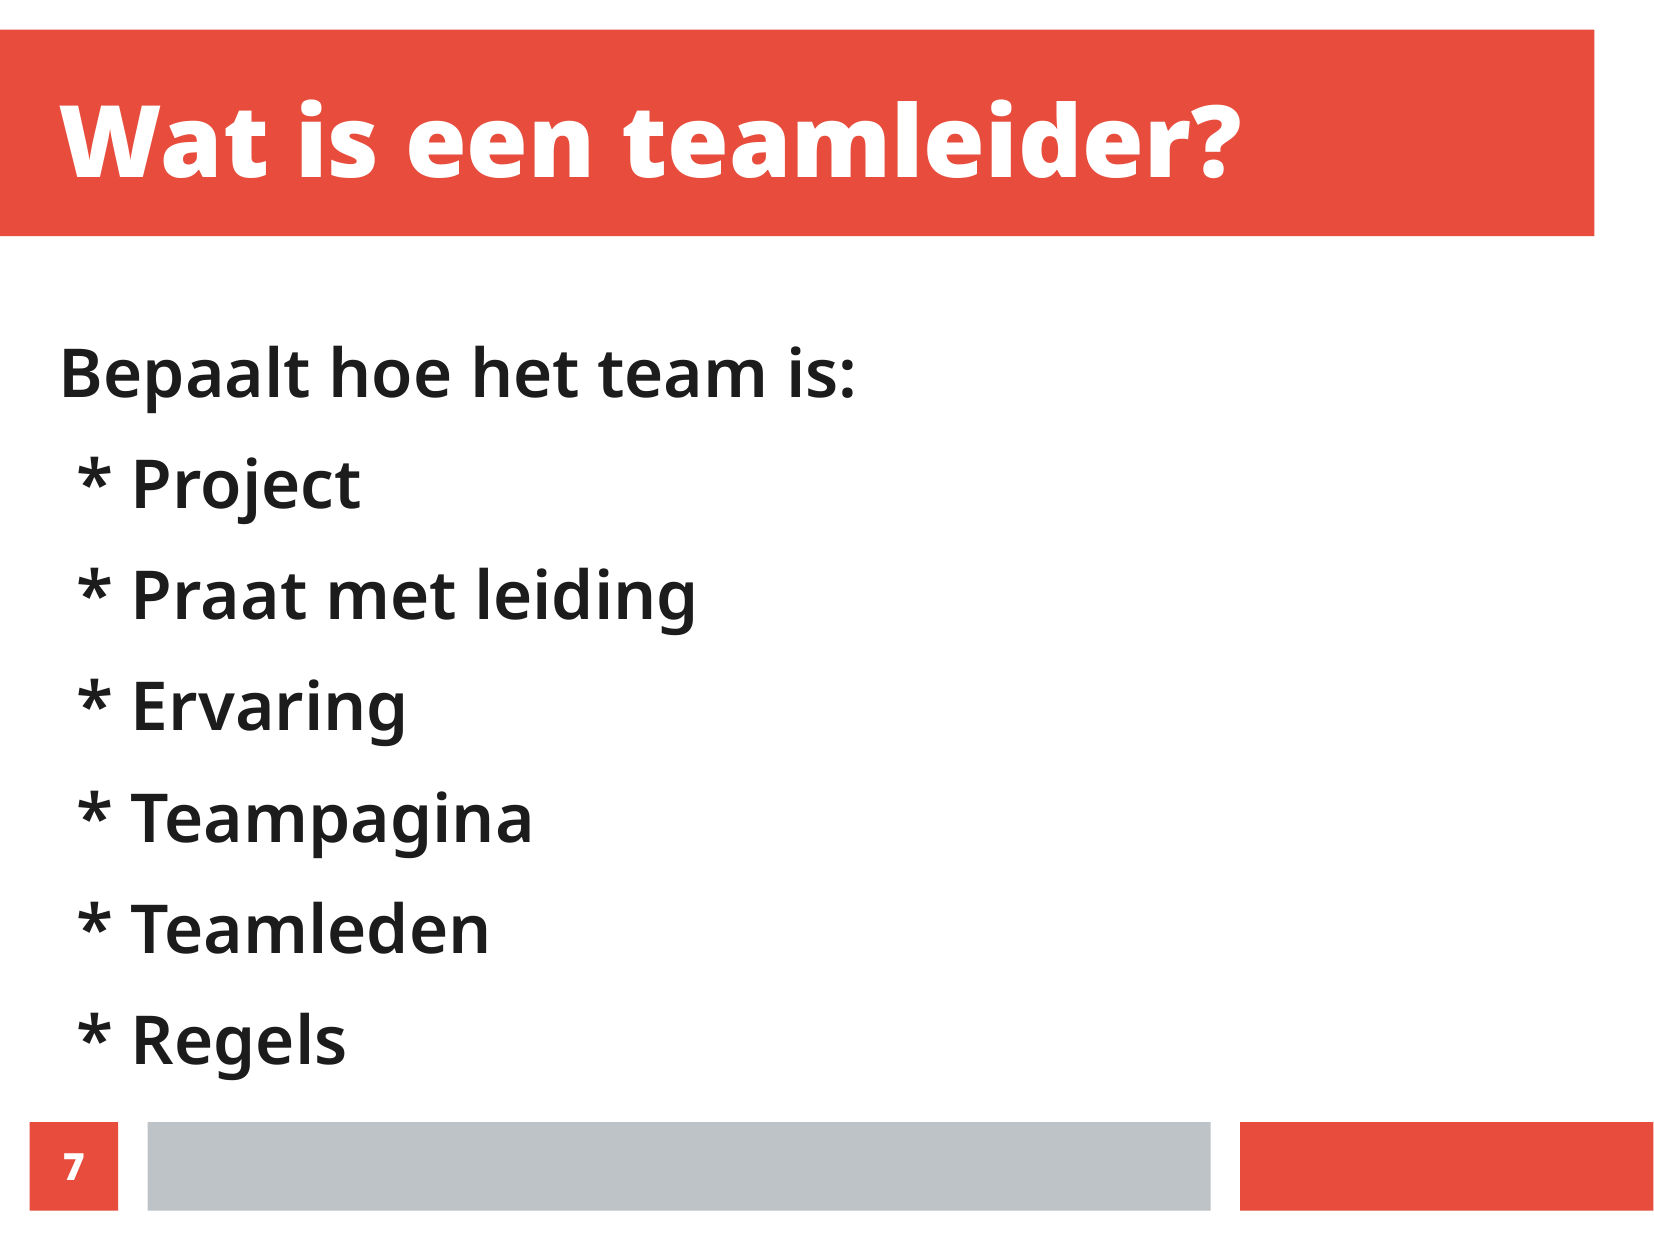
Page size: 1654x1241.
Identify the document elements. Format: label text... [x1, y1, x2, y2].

title Wat is een teamleider? [59, 59, 1595, 207]
list Bepaalt hoe het team is: * Project * Praat met leiding * Ervaring * Teampagina * Teamleden * Regels [59, 324, 1565, 1093]
